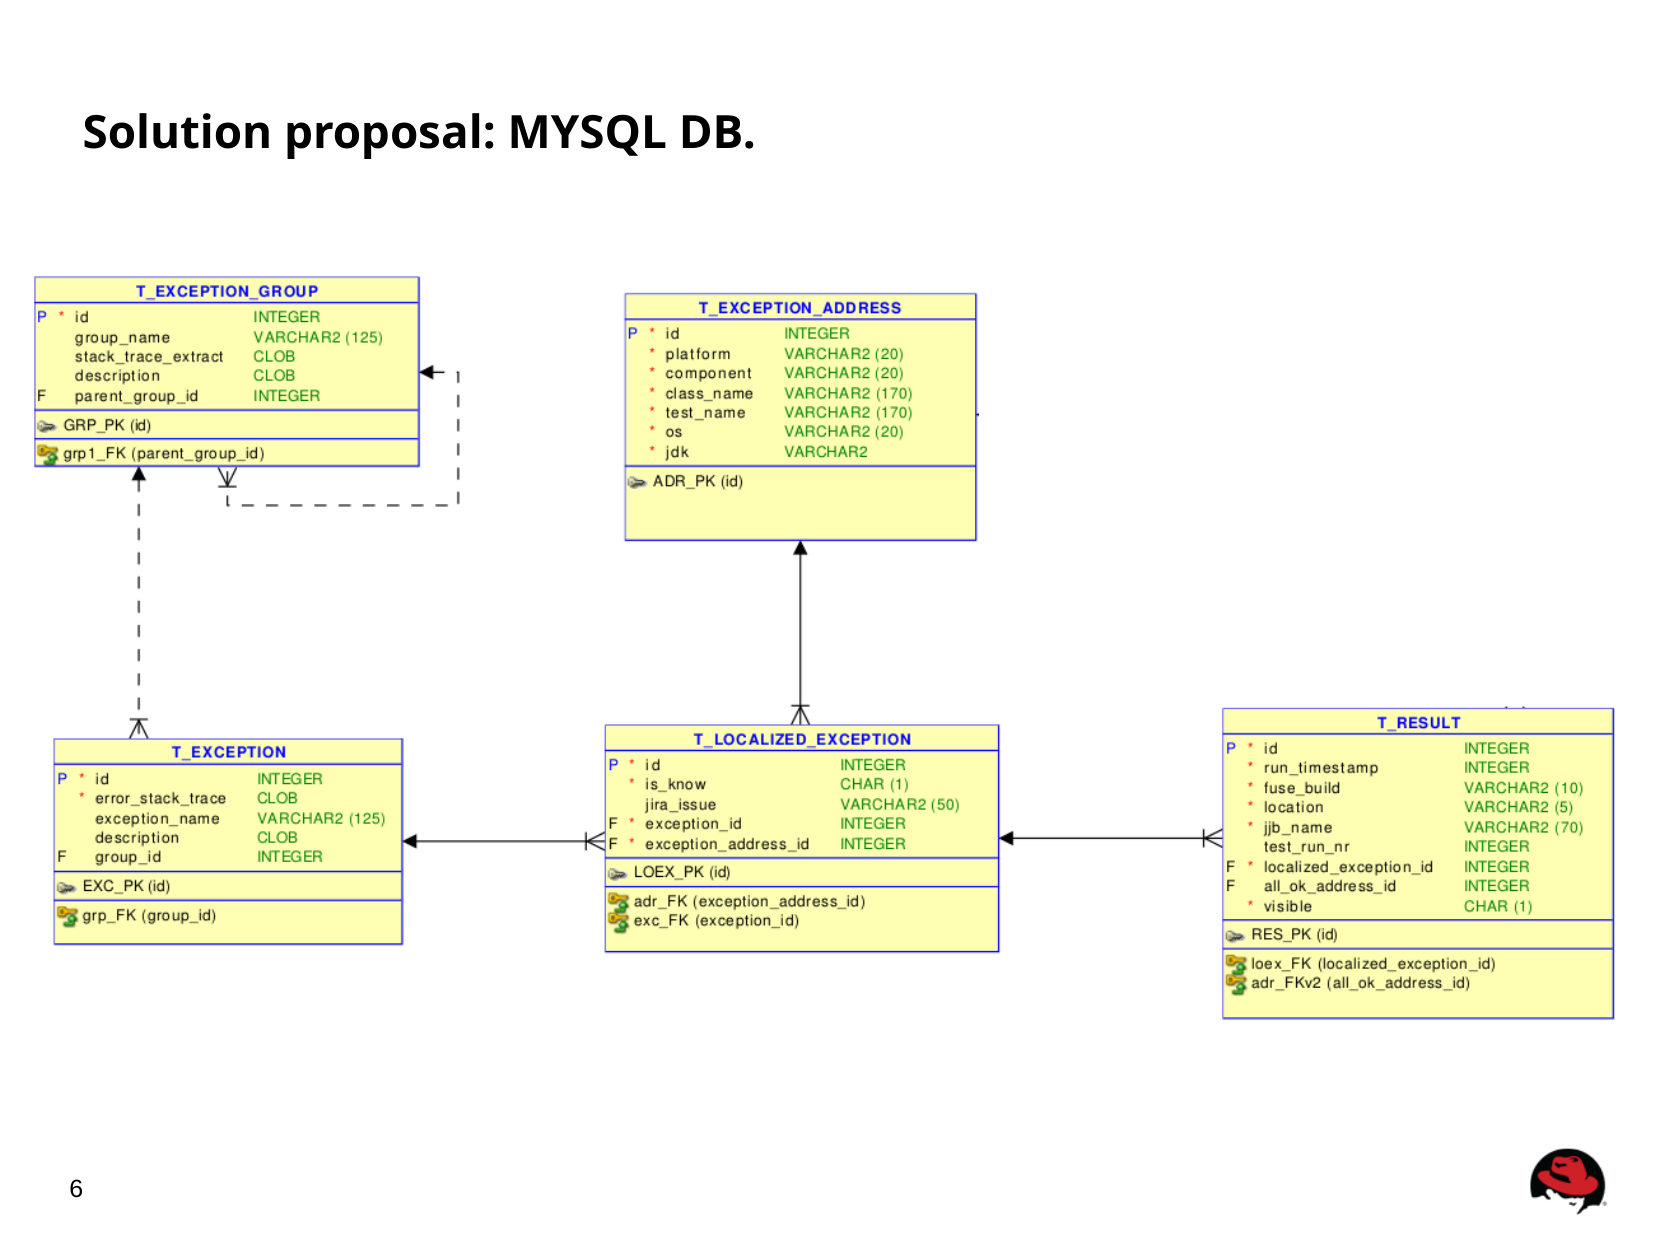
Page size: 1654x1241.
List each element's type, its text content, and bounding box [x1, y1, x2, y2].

picture [1529, 1146, 1613, 1224]
picture [9, 181, 1654, 1072]
title Solution proposal: MYSQL DB. [82, 37, 1571, 181]
